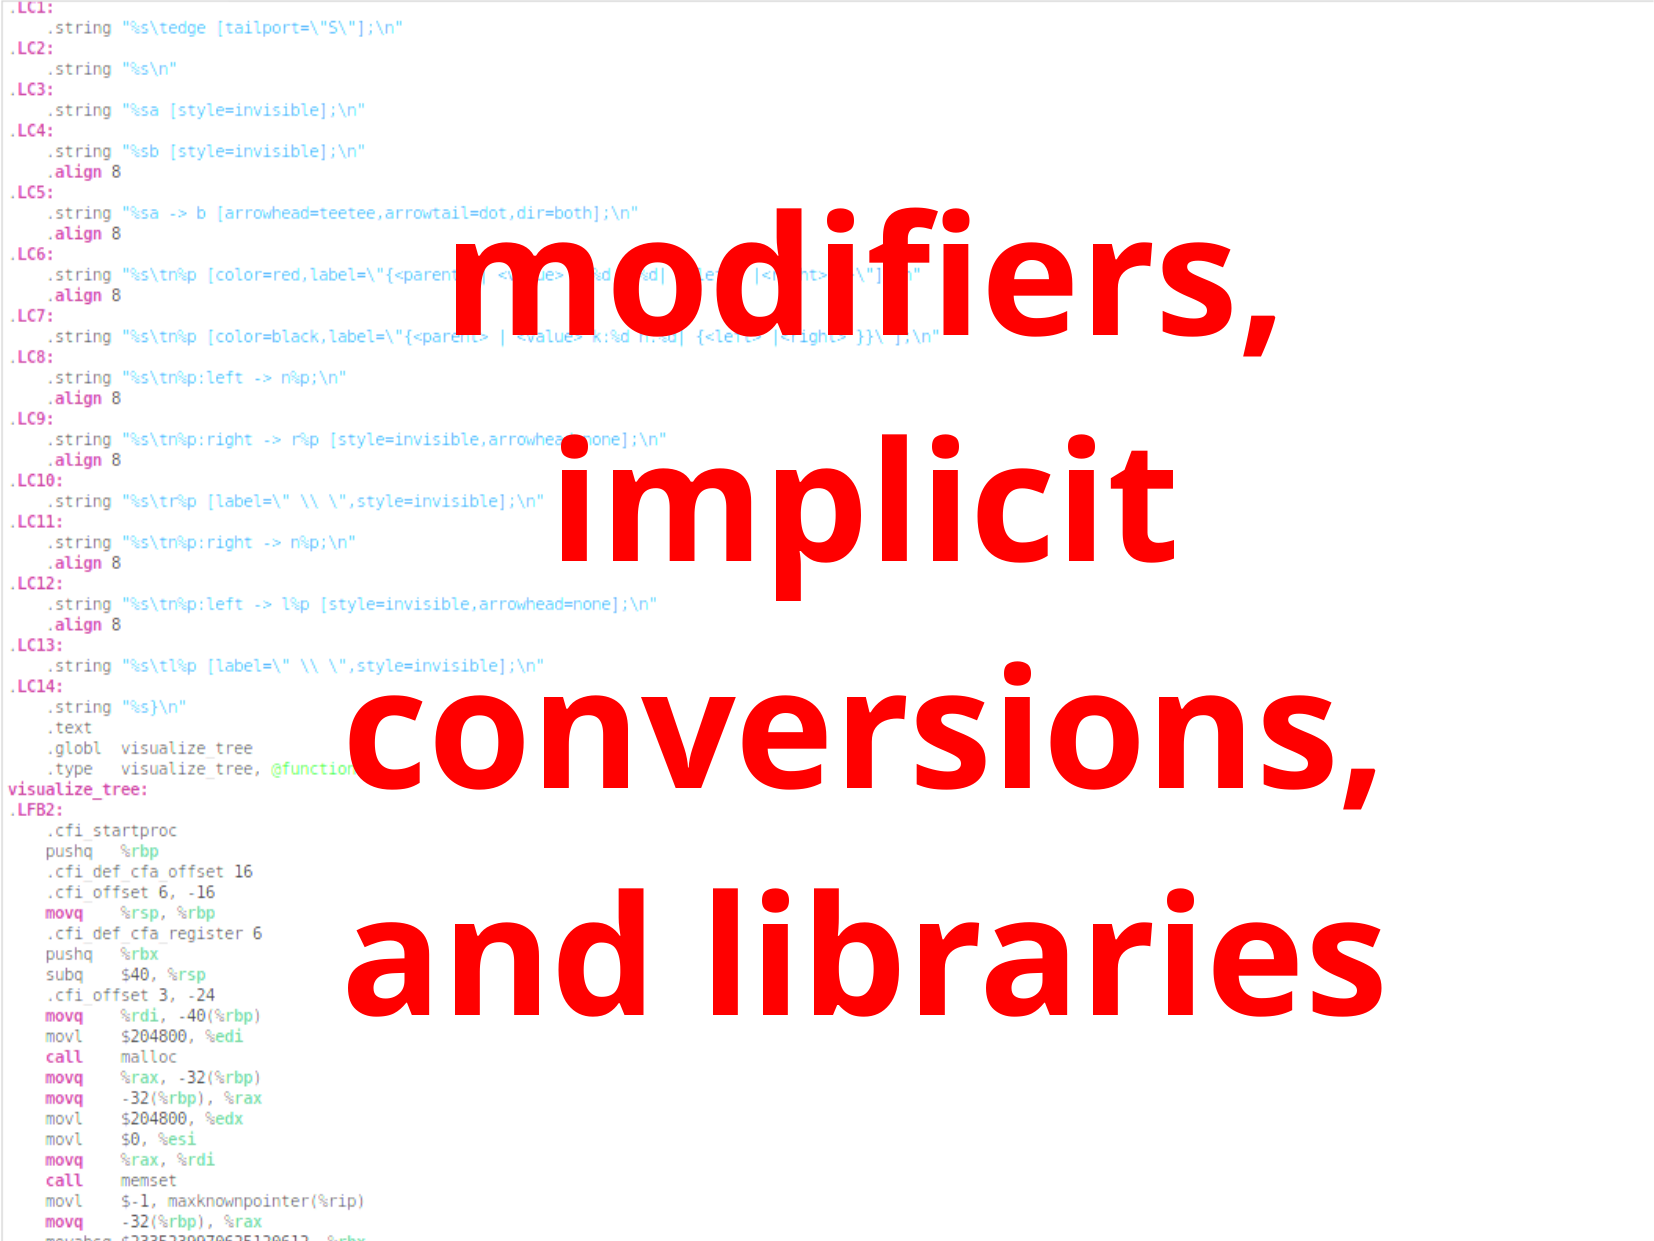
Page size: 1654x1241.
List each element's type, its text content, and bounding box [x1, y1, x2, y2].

text_box modifiers, implicit conversions, and libraries [274, 149, 1456, 1241]
picture [0, 0, 1654, 1241]
